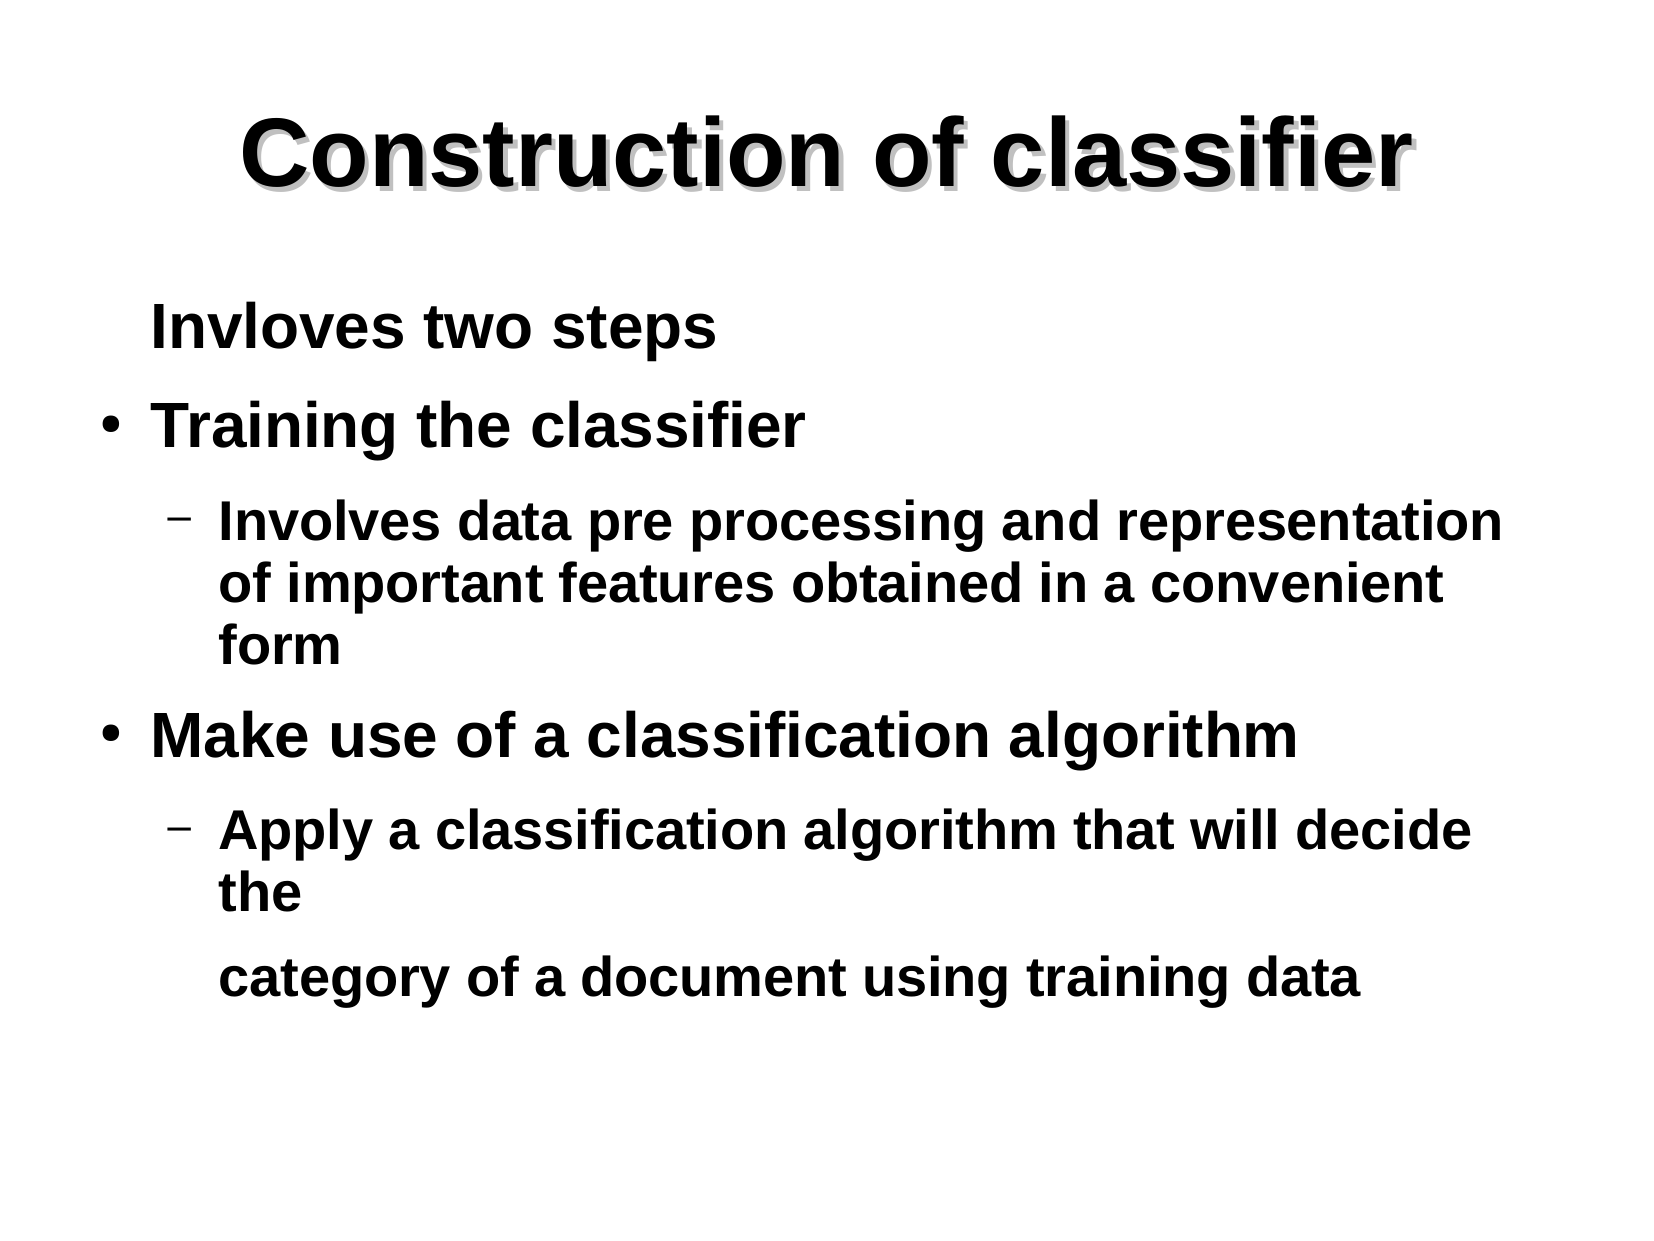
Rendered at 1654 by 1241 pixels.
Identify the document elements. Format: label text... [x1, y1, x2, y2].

list Invloves two steps Training the classifier Involves data pre processing and representation of important features obtained in a convenient form Make use of a classification algorithm Apply a classification algorithm that will decide the category of a document using training data [82, 290, 1571, 1010]
title Construction of classifier [82, 49, 1571, 257]
